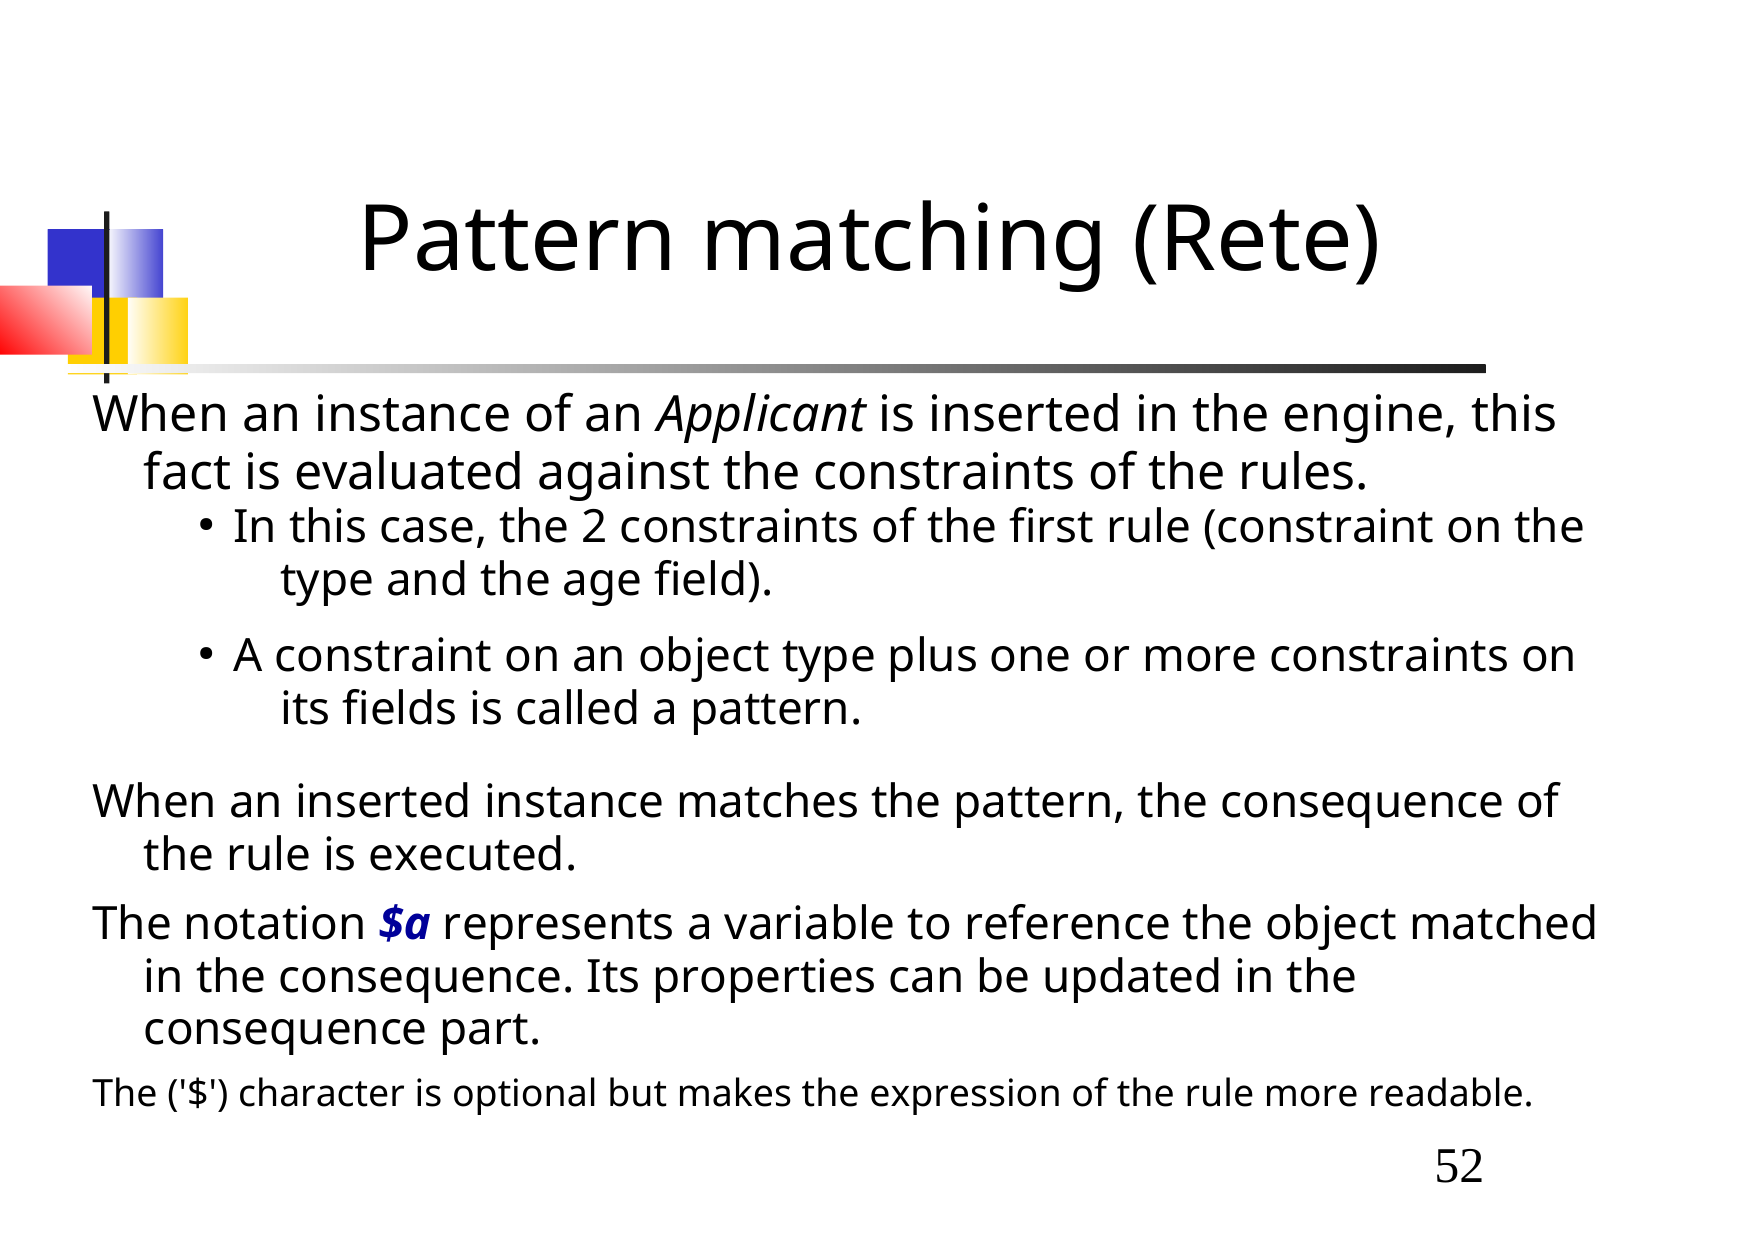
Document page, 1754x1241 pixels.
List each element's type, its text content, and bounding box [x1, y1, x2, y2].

title Pattern matching (Rete) [73, 141, 1667, 335]
list When an instance of an Applicant is inserted in the engine, this fact is evaluated against the constraints of the rules. In this case, the 2 constraints of the first rule (constraint on the type and the age field). A constraint on an object type plus one or more constraints on its fields is called a pattern. When an inserted instance matches the pattern, the consequence of the rule is executed. The notation $a represents a variable to reference the object matched in the consequence. Its properties can be updated in the consequence part. The ('$') character is optional but makes the expression of the rule more readable. [72, 377, 1652, 1167]
